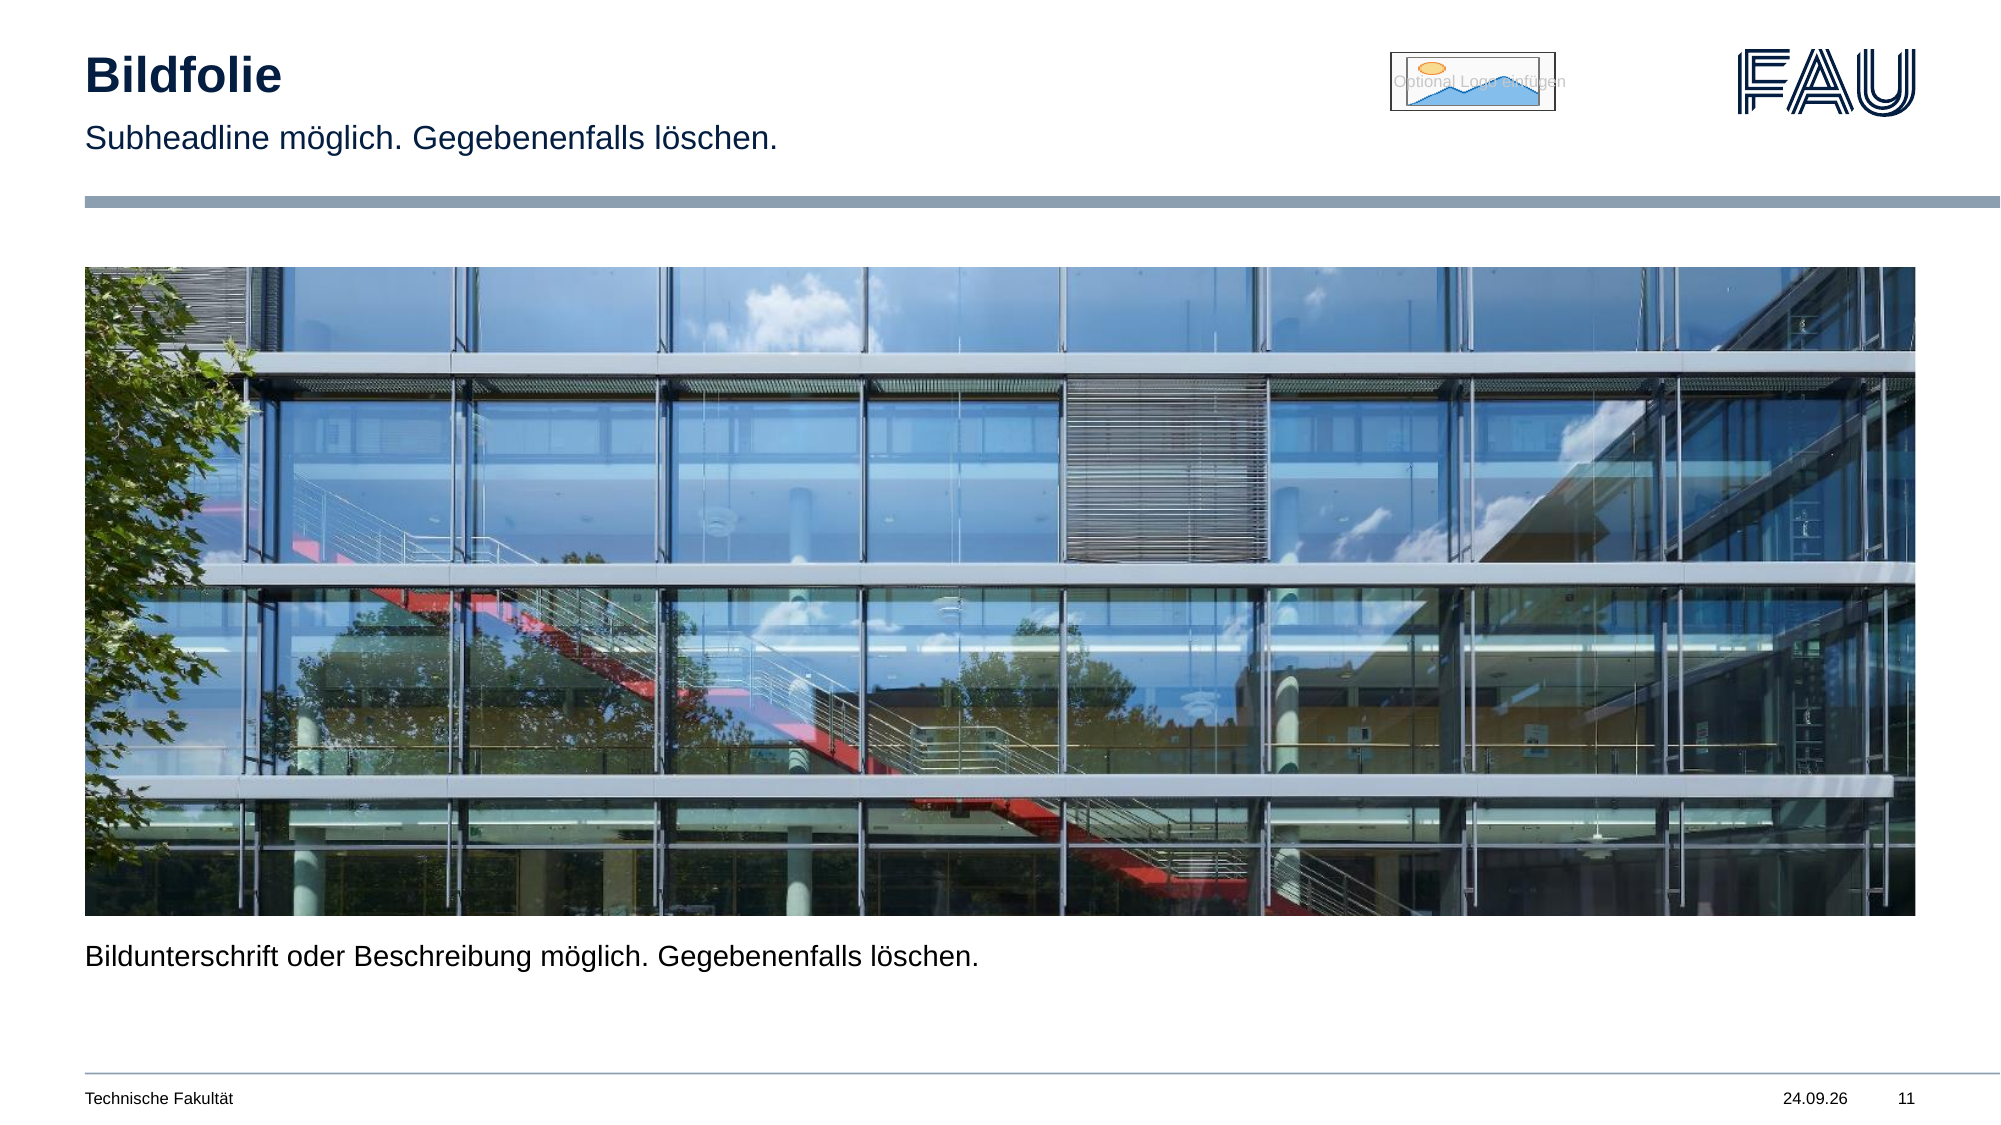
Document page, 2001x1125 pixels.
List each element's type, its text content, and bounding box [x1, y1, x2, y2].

slide_number <Foliennummer> [1883, 1088, 1916, 1109]
title Bildfolie [85, 49, 1208, 104]
footer Technische Fakultät [85, 1088, 983, 1109]
picture [1384, 49, 1562, 113]
slide_number 20.07.22 [1708, 1088, 1849, 1109]
list Bildunterschrift oder Beschreibung möglich. Gegebenenfalls löschen. [85, 933, 1916, 1018]
picture [85, 267, 1916, 916]
list Subheadline möglich. Gegebenenfalls löschen. [84, 112, 1208, 154]
